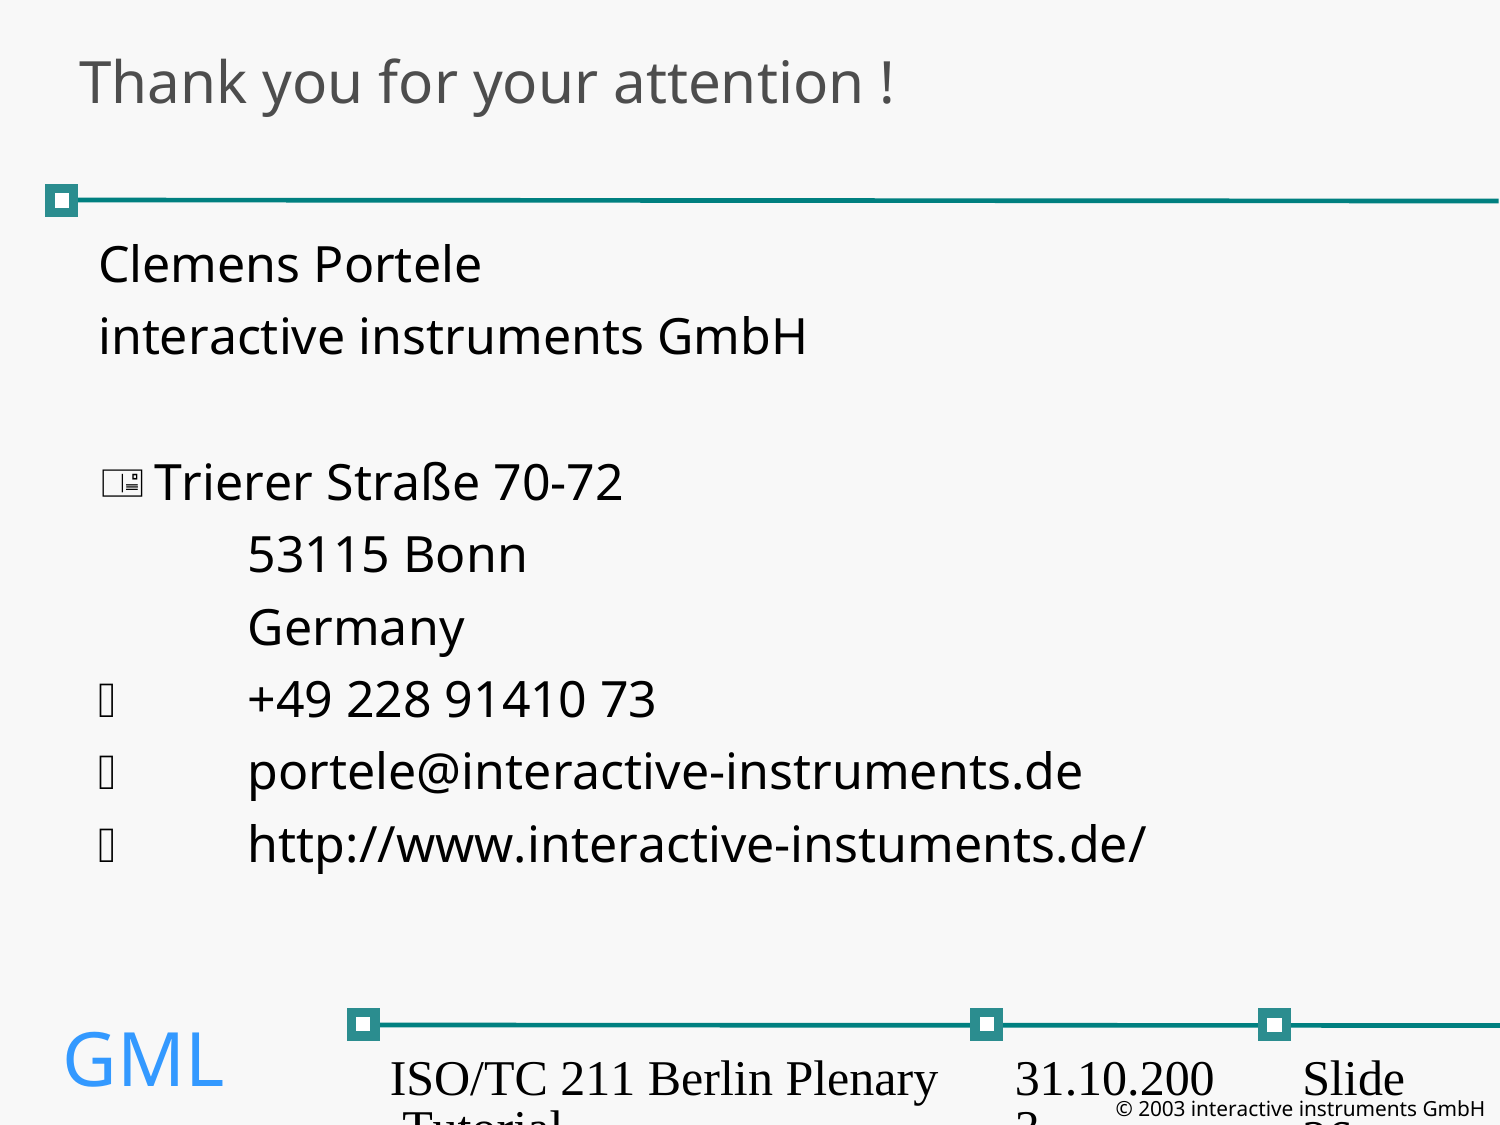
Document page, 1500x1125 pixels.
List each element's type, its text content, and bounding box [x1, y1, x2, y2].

title Thank you for your attention ! [64, 37, 1427, 188]
list Clemens Portele interactive instruments GmbH  Trierer Straße 70-72 53115 Bonn Germany  +49 228 91410 73  portele@interactive-instruments.de  http://www.interactive-instuments.de/ [83, 224, 1425, 953]
